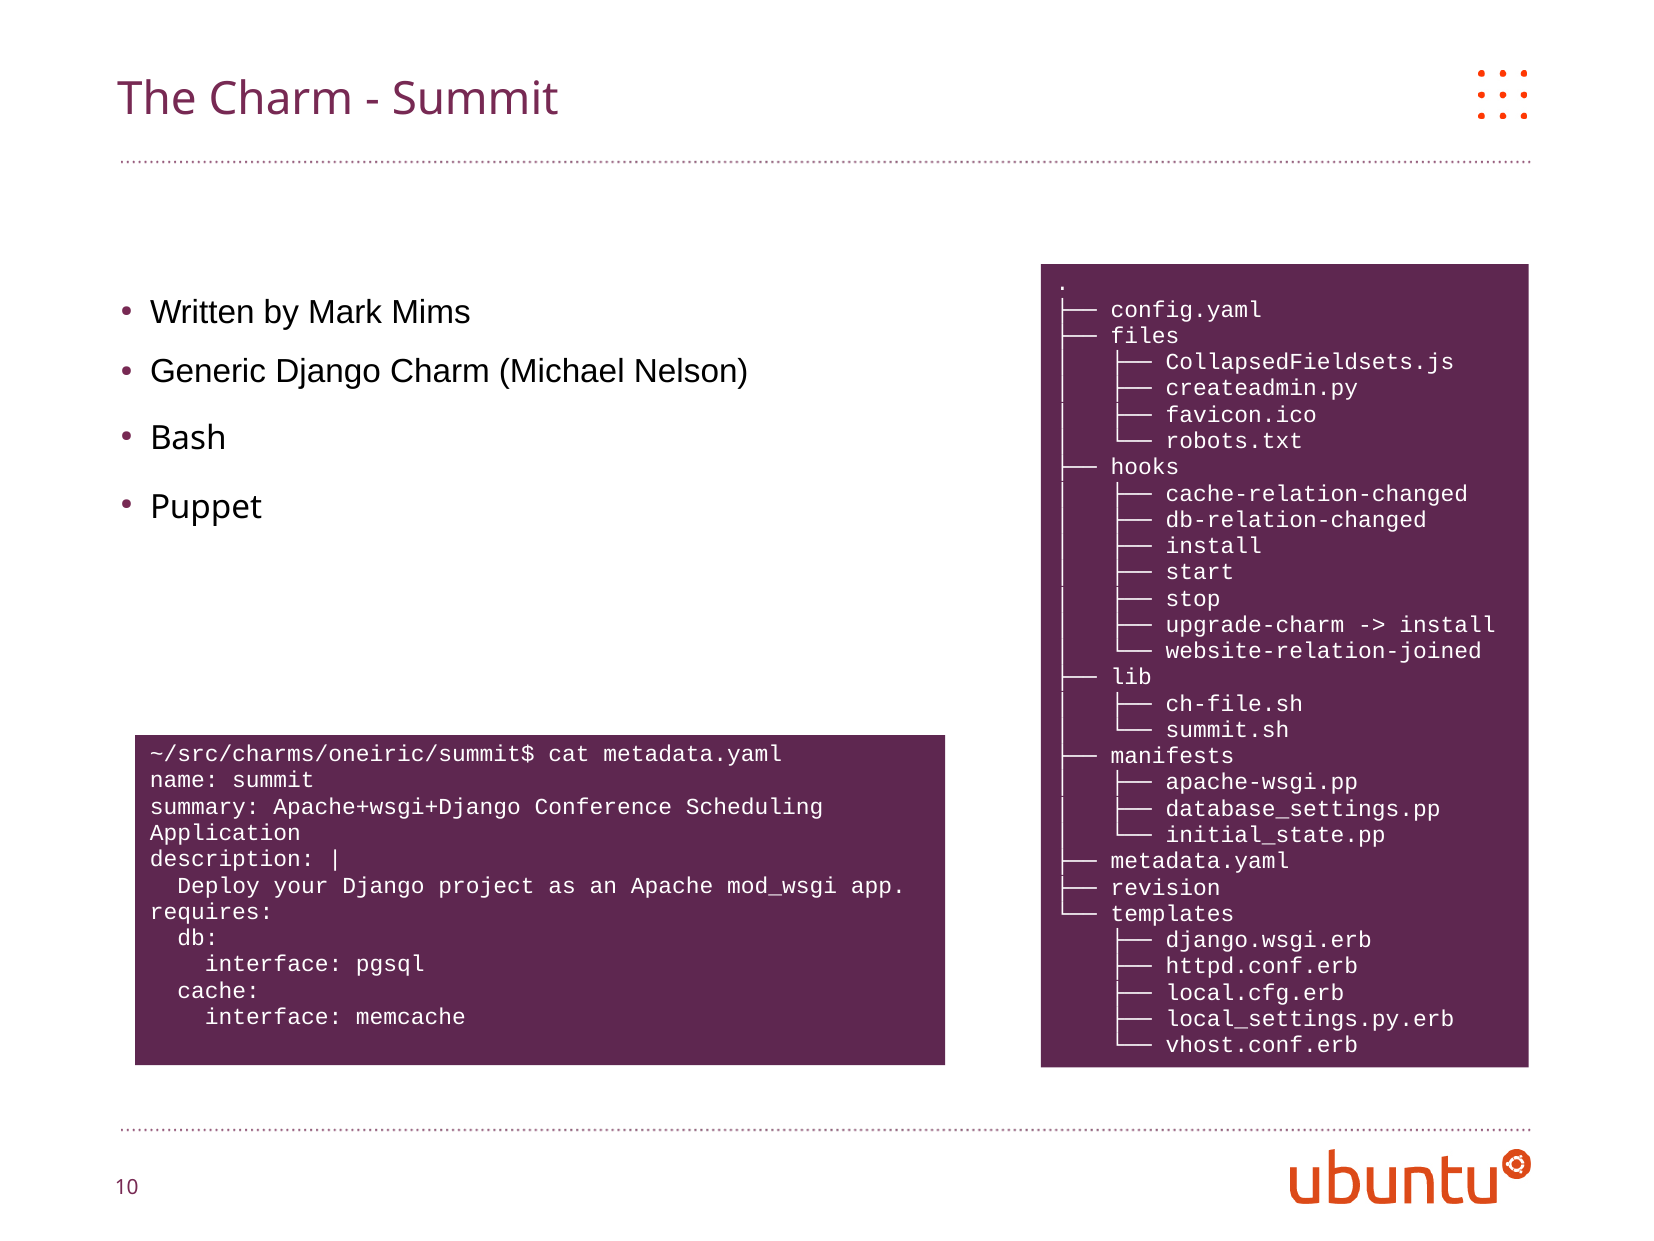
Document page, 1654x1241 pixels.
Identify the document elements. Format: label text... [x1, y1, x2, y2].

picture [1478, 70, 1527, 119]
text_box ~/src/charms/oneiric/summit$ cat metadata.yaml name: summit summary: Apache+wsgi+Django Conference Scheduling Application description: | Deploy your Django project as an Apache mod_wsgi app. requires: db: interface: pgsql cache: interface: memcache [135, 735, 946, 1066]
picture [111, 1127, 1533, 1134]
title The Charm - Summit [117, 71, 1447, 123]
picture [1290, 1149, 1531, 1204]
text_box Written by Mark Mims Generic Django Charm (Michael Nelson) Bash Puppet [105, 224, 1004, 886]
picture [111, 159, 1533, 166]
text_box . ├── config.yaml ├── files │ ├── CollapsedFieldsets.js │ ├── createadmin.py │ ├── favicon.ico │ └── robots.txt ├── hooks │ ├── cache-relation-changed │ ├── db-relation-changed │ ├── install │ ├── start │ ├── stop │ ├── upgrade-charm -> install │ └── website-relation-joined ├── lib │ ├── ch-file.sh │ └── summit.sh ├── manifests │ ├── apache-wsgi.pp │ ├── database_settings.pp │ └── initial_state.pp ├── metadata.yaml ├── revision └── templates ├── django.wsgi.erb ├── httpd.conf.erb ├── local.cfg.erb ├── local_settings.py.erb └── vhost.conf.erb [1040, 264, 1529, 1068]
